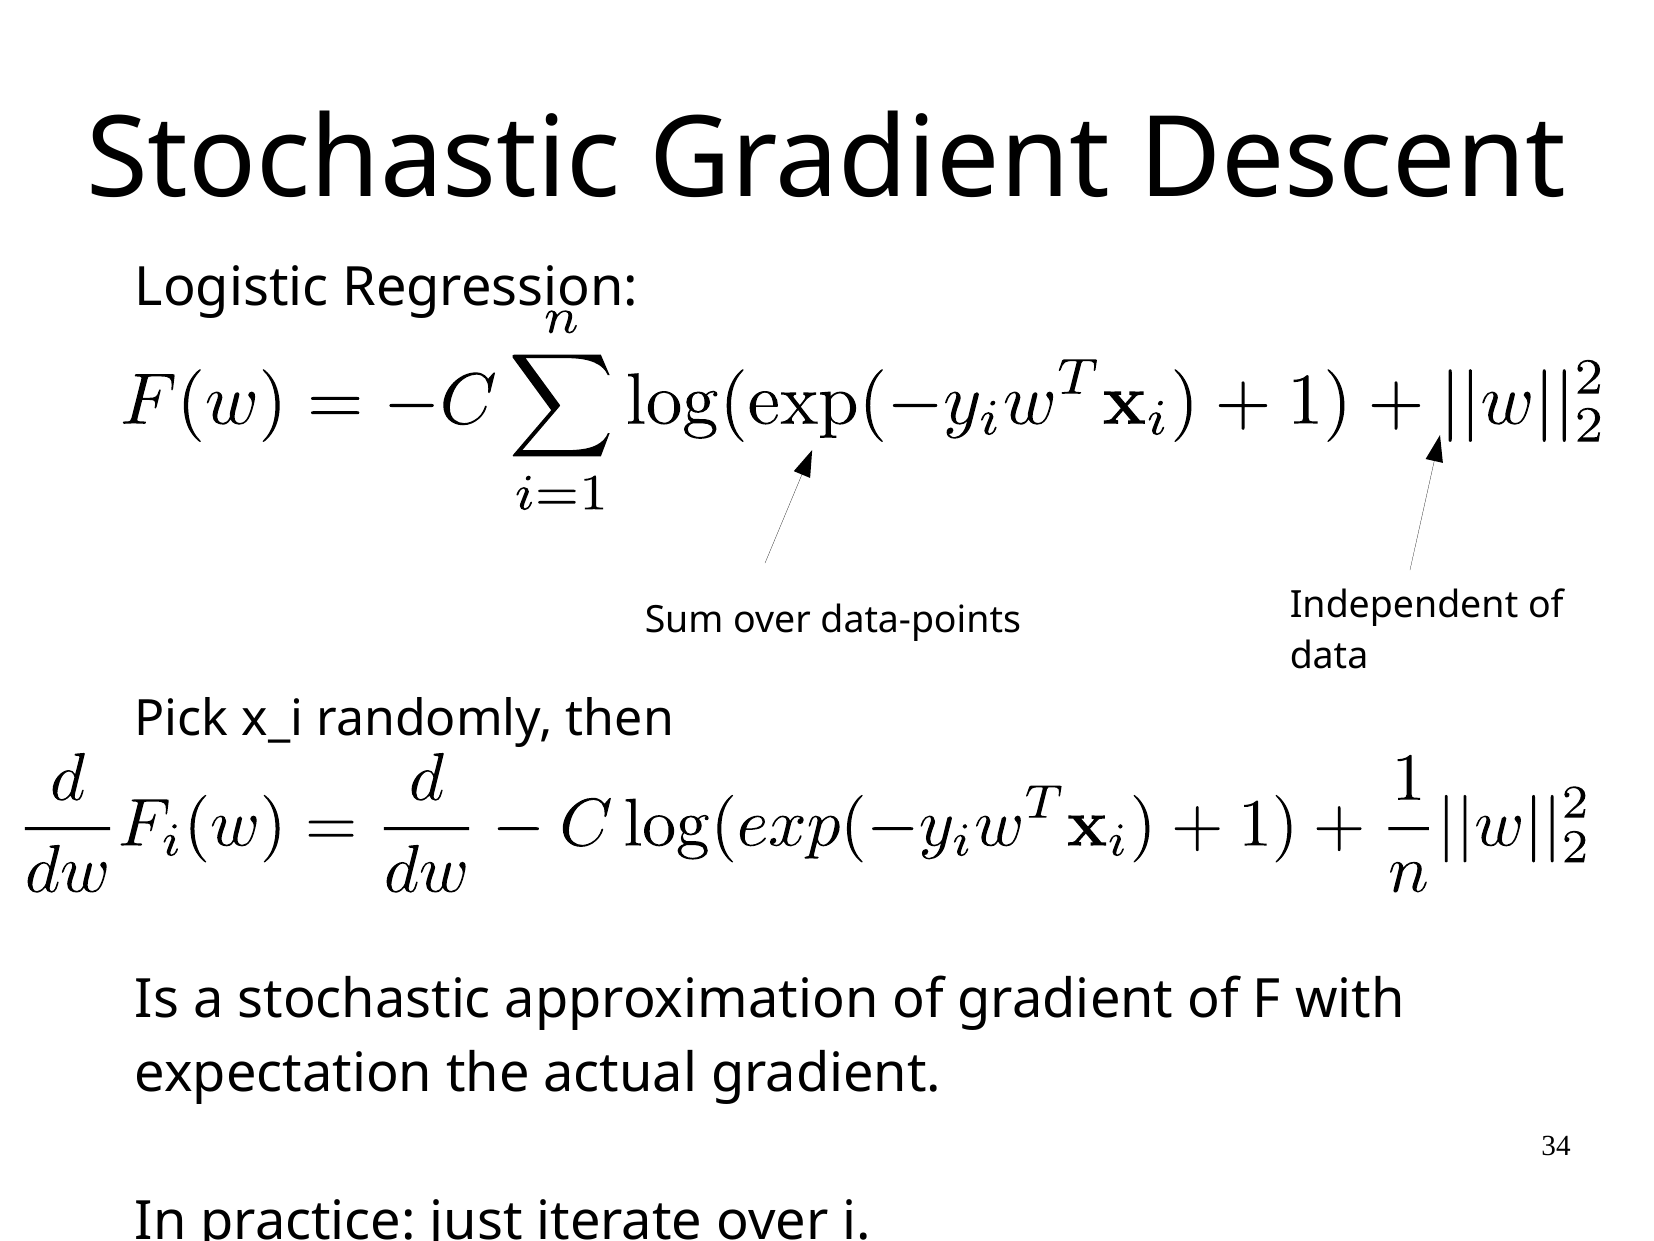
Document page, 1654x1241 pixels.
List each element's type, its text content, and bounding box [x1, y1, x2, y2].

text_box Logistic Regression: [120, 240, 1066, 316]
text_box Pick x_i randomly, then [120, 675, 811, 740]
text_box Sum over data-points [630, 585, 1171, 638]
title Stochastic Gradient Descent [82, 49, 1571, 257]
text_box Is a stochastic approximation of gradient of F with expectation the actual gradient. In practice: just iterate over i. [120, 952, 1531, 1186]
text_box [24, 752, 1589, 893]
text_box Independent of data [1275, 570, 1636, 623]
text_box [120, 310, 1604, 511]
